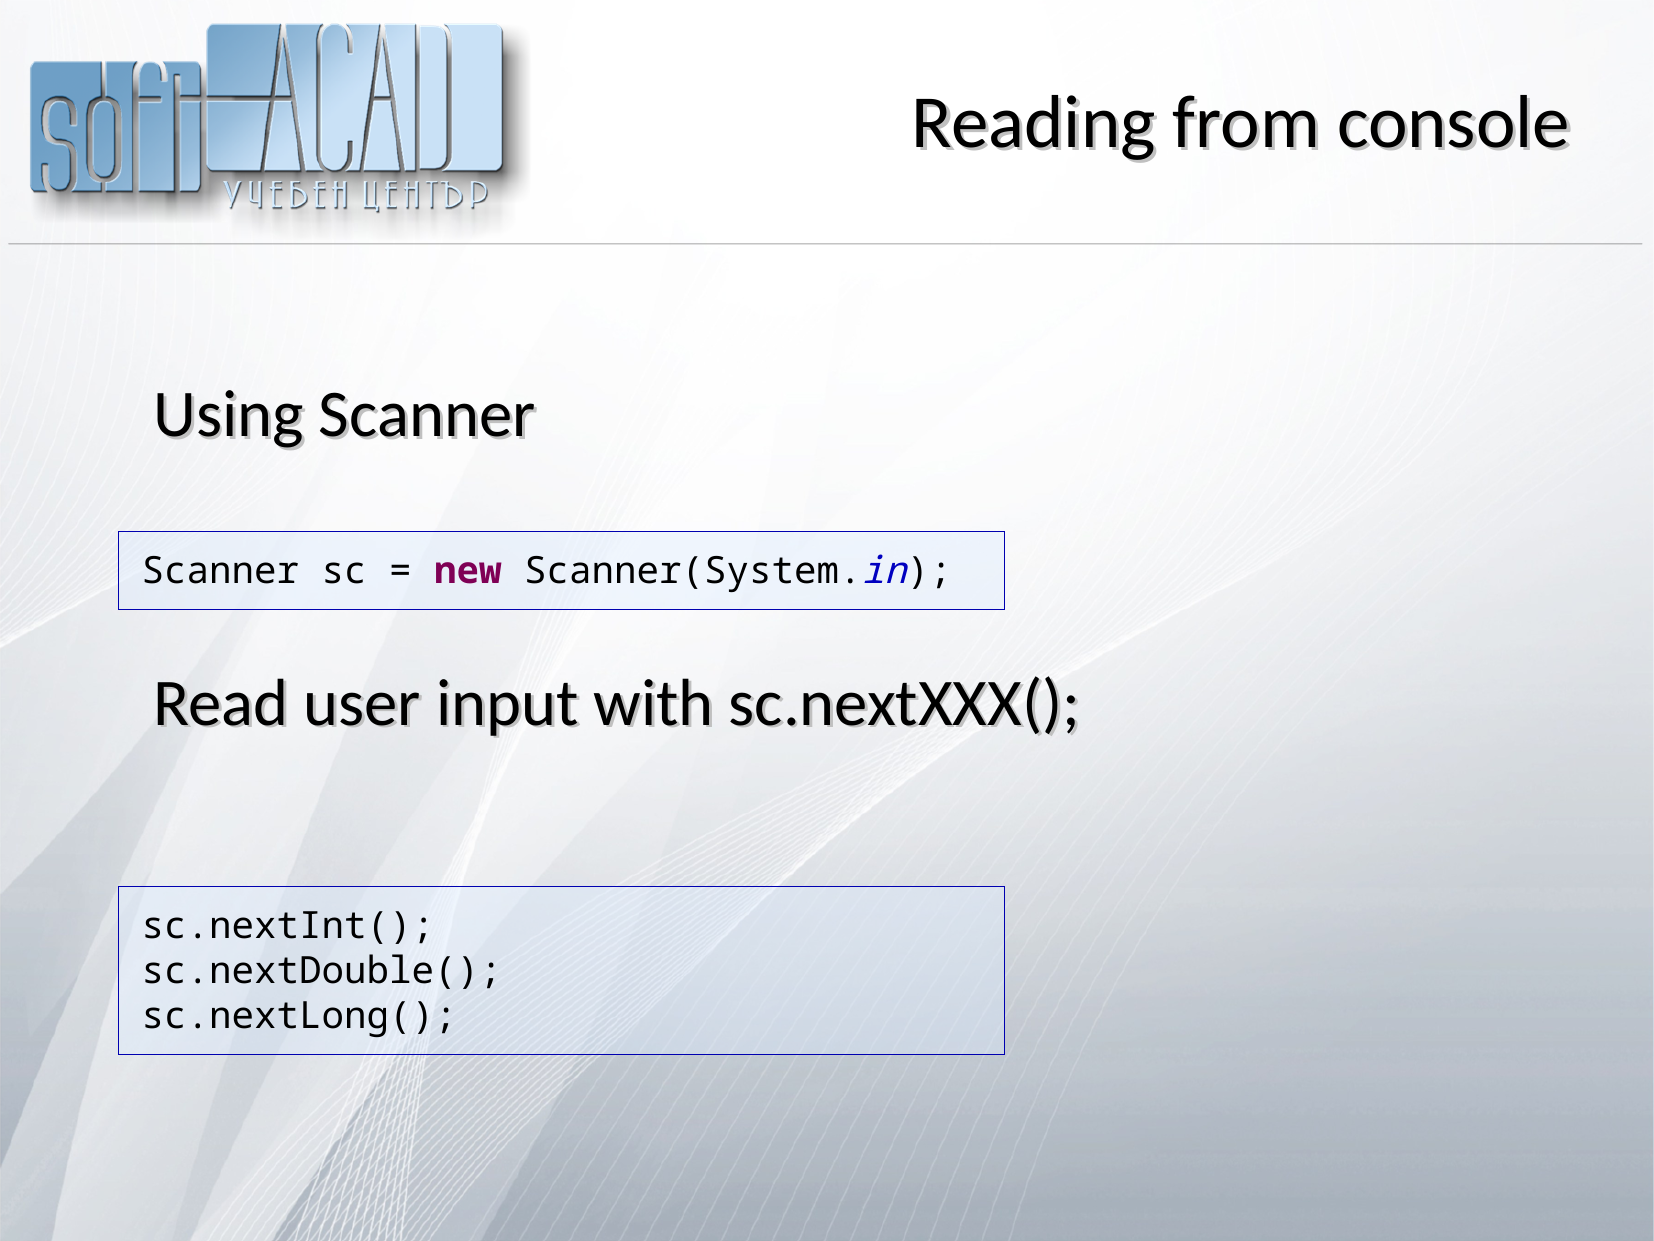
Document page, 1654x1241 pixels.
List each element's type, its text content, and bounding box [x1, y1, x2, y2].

text_box Scanner sc = new Scanner(System.in); [118, 531, 1004, 610]
picture [0, 0, 1654, 1241]
title Reading from console [531, 0, 1571, 257]
text_box sc.nextInt(); sc.nextDouble(); sc.nextLong(); [118, 885, 1004, 1054]
list Using Scanner Read user input with sc.nextXXX(); [82, 290, 1595, 1109]
